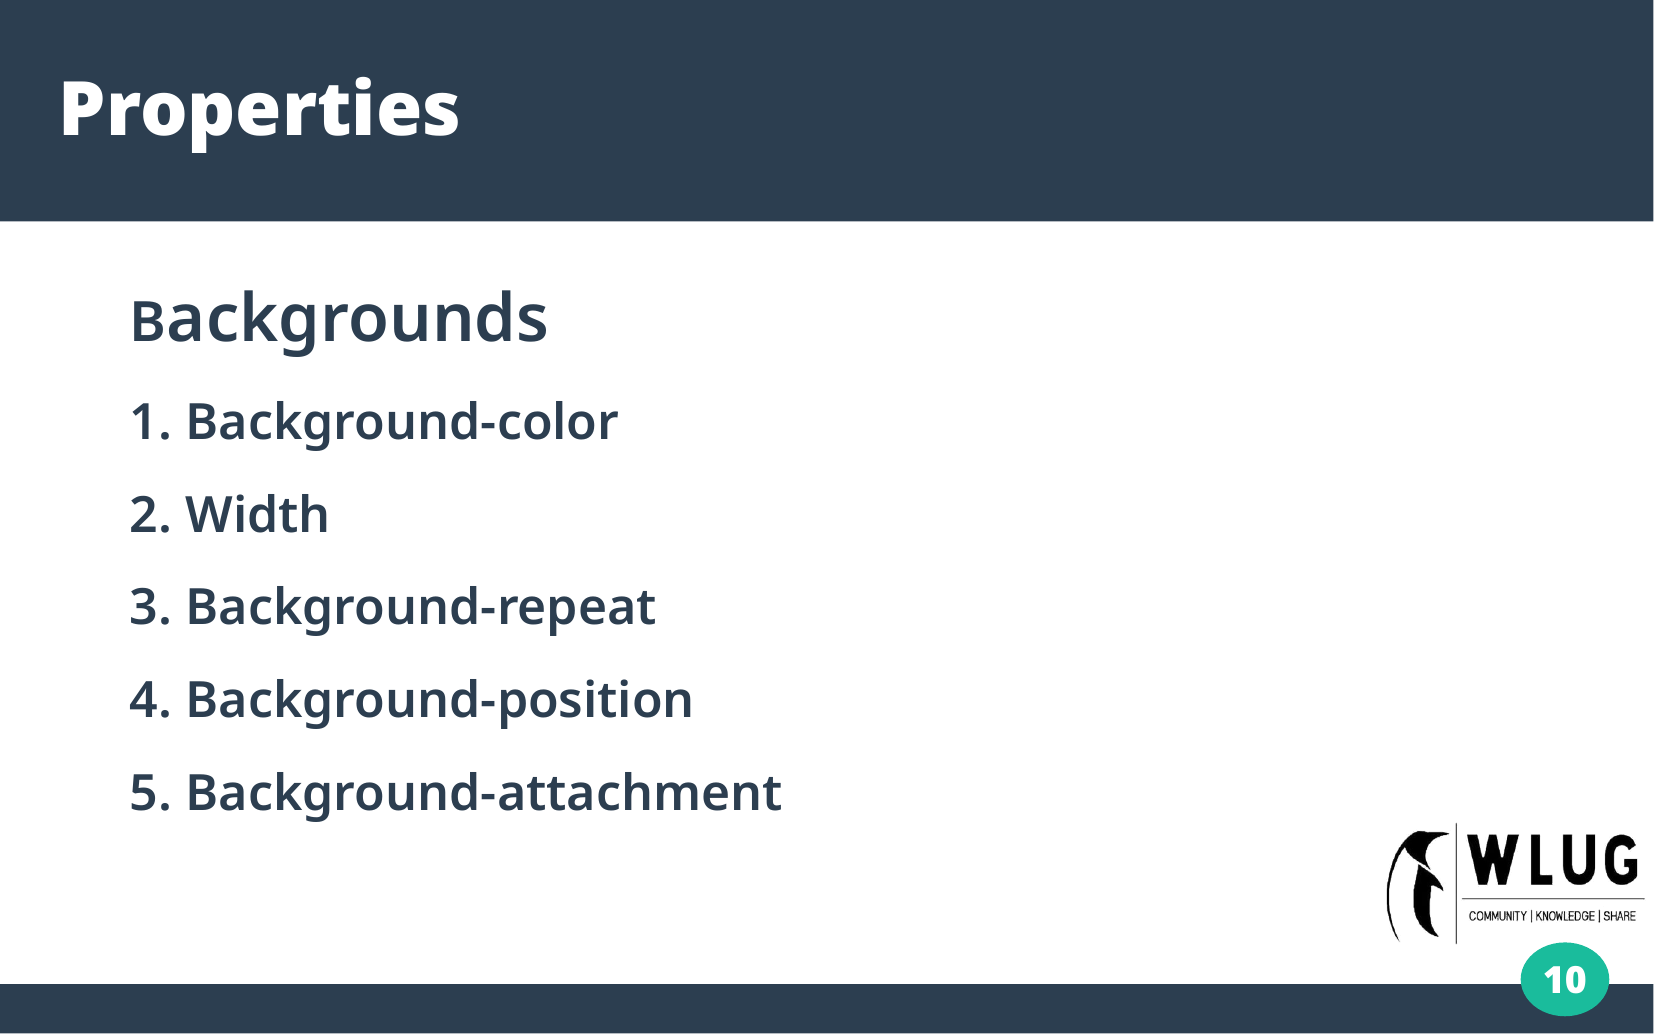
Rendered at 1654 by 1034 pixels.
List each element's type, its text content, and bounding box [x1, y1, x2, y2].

picture [1369, 814, 1654, 950]
title Properties [59, 41, 1595, 173]
list Backgrounds 1. Background-color 2. Width 3. Background-repeat 4. Background-position 5. Background-attachment [59, 270, 1595, 960]
